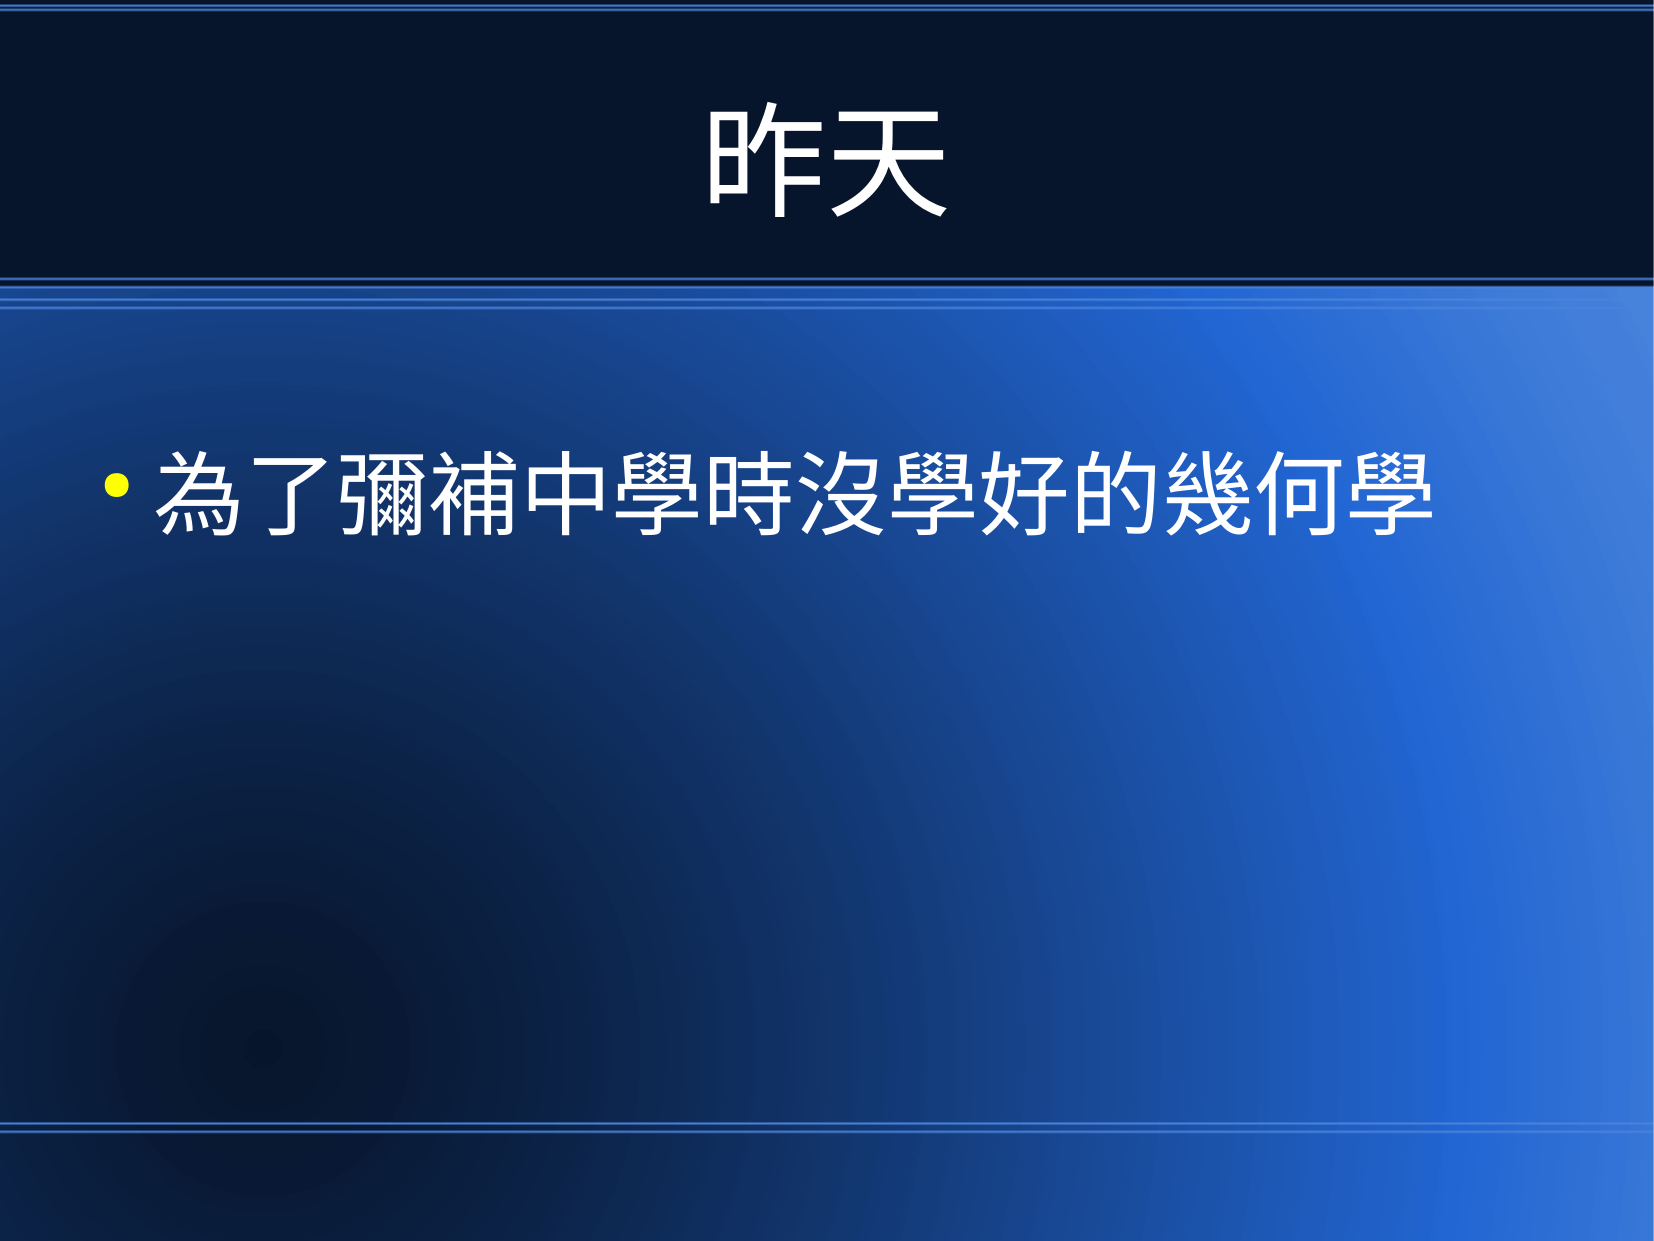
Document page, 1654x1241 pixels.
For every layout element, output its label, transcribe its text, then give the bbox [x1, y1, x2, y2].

picture [0, 0, 1654, 1241]
list 為了彌補中學時沒學好的幾何學 [82, 355, 1571, 1241]
title 昨天 [82, 49, 1571, 257]
